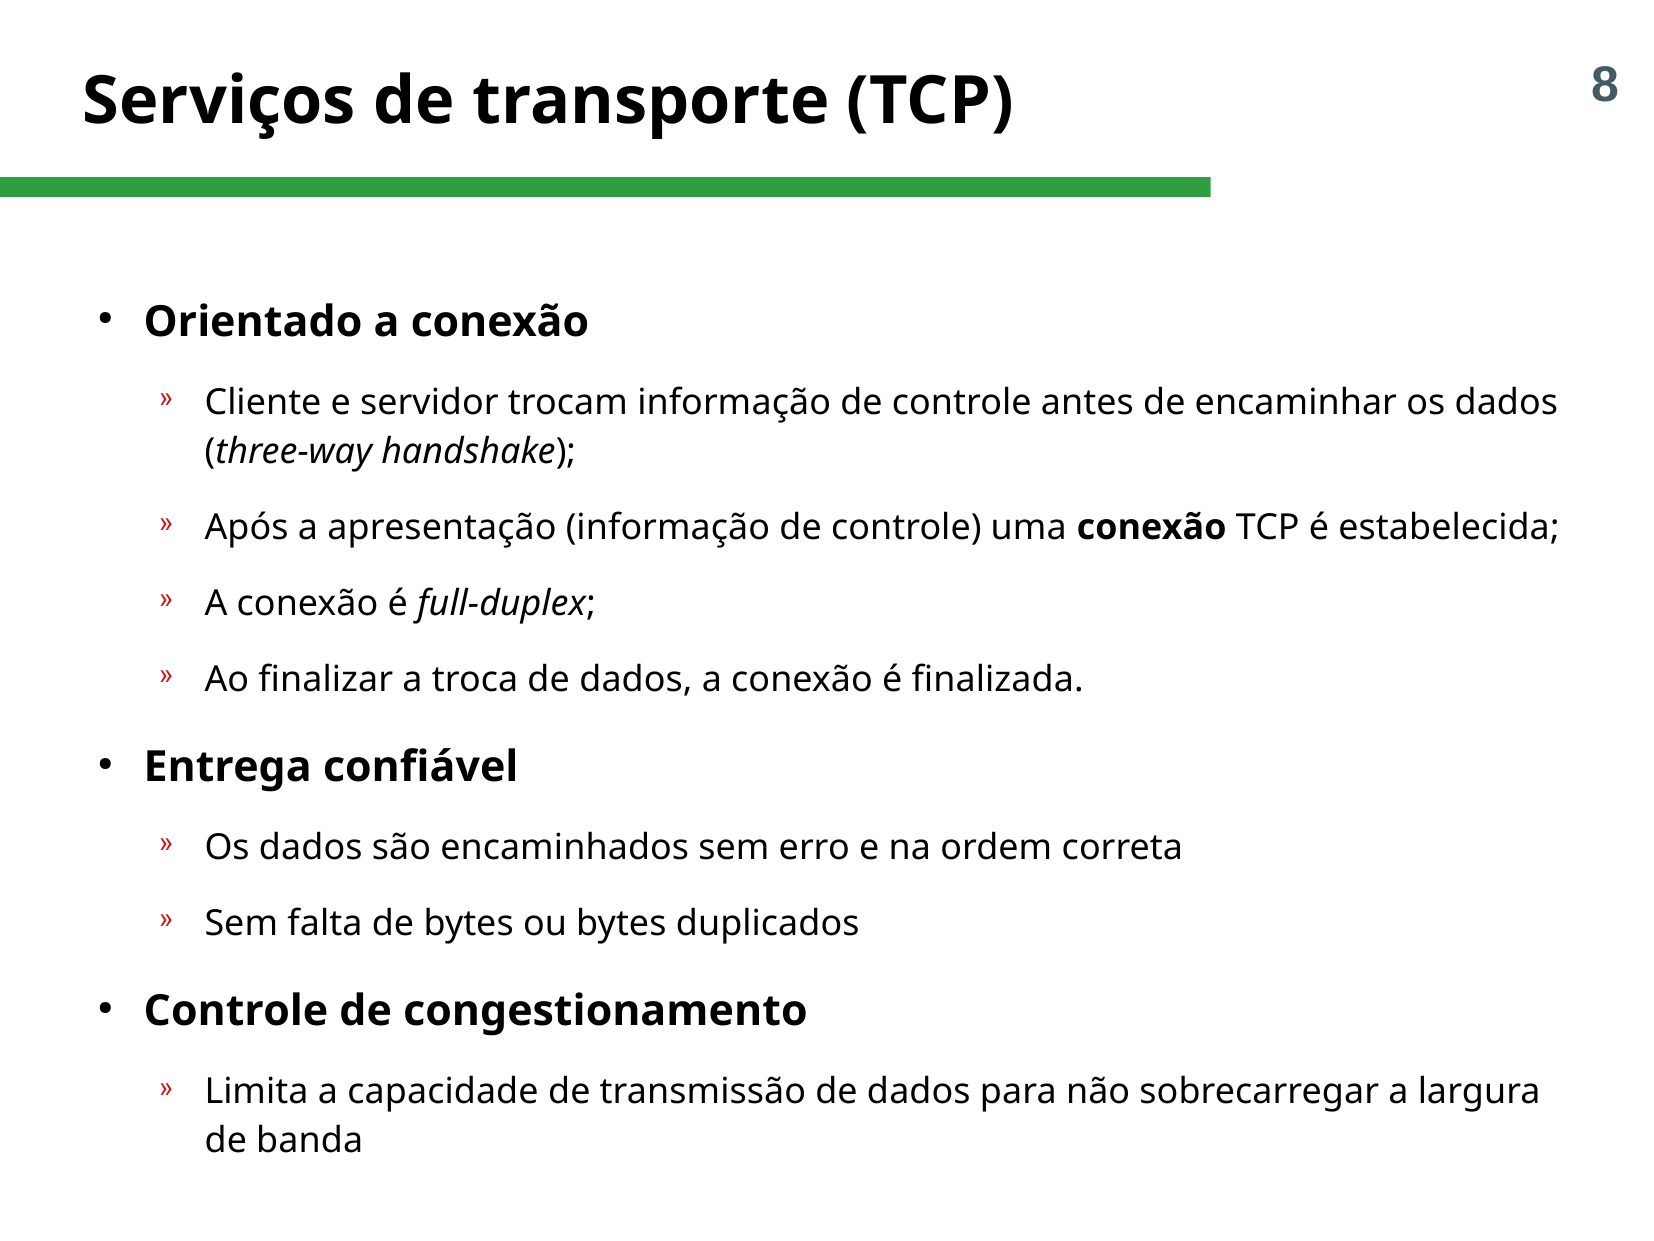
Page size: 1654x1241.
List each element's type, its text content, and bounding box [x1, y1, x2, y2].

title Serviços de transporte (TCP) [82, 0, 1182, 202]
list Orientado a conexão Cliente e servidor trocam informação de controle antes de encaminhar os dados (three-way handshake); Após a apresentação (informação de controle) uma conexão TCP é estabelecida; A conexão é full-duplex; Ao finalizar a troca de dados, a conexão é finalizada. Entrega confiável Os dados são encaminhados sem erro e na ordem correta Sem falta de bytes ou bytes duplicados Controle de congestionamento Limita a capacidade de transmissão de dados para não sobrecarregar a largura de banda [82, 290, 1571, 1182]
